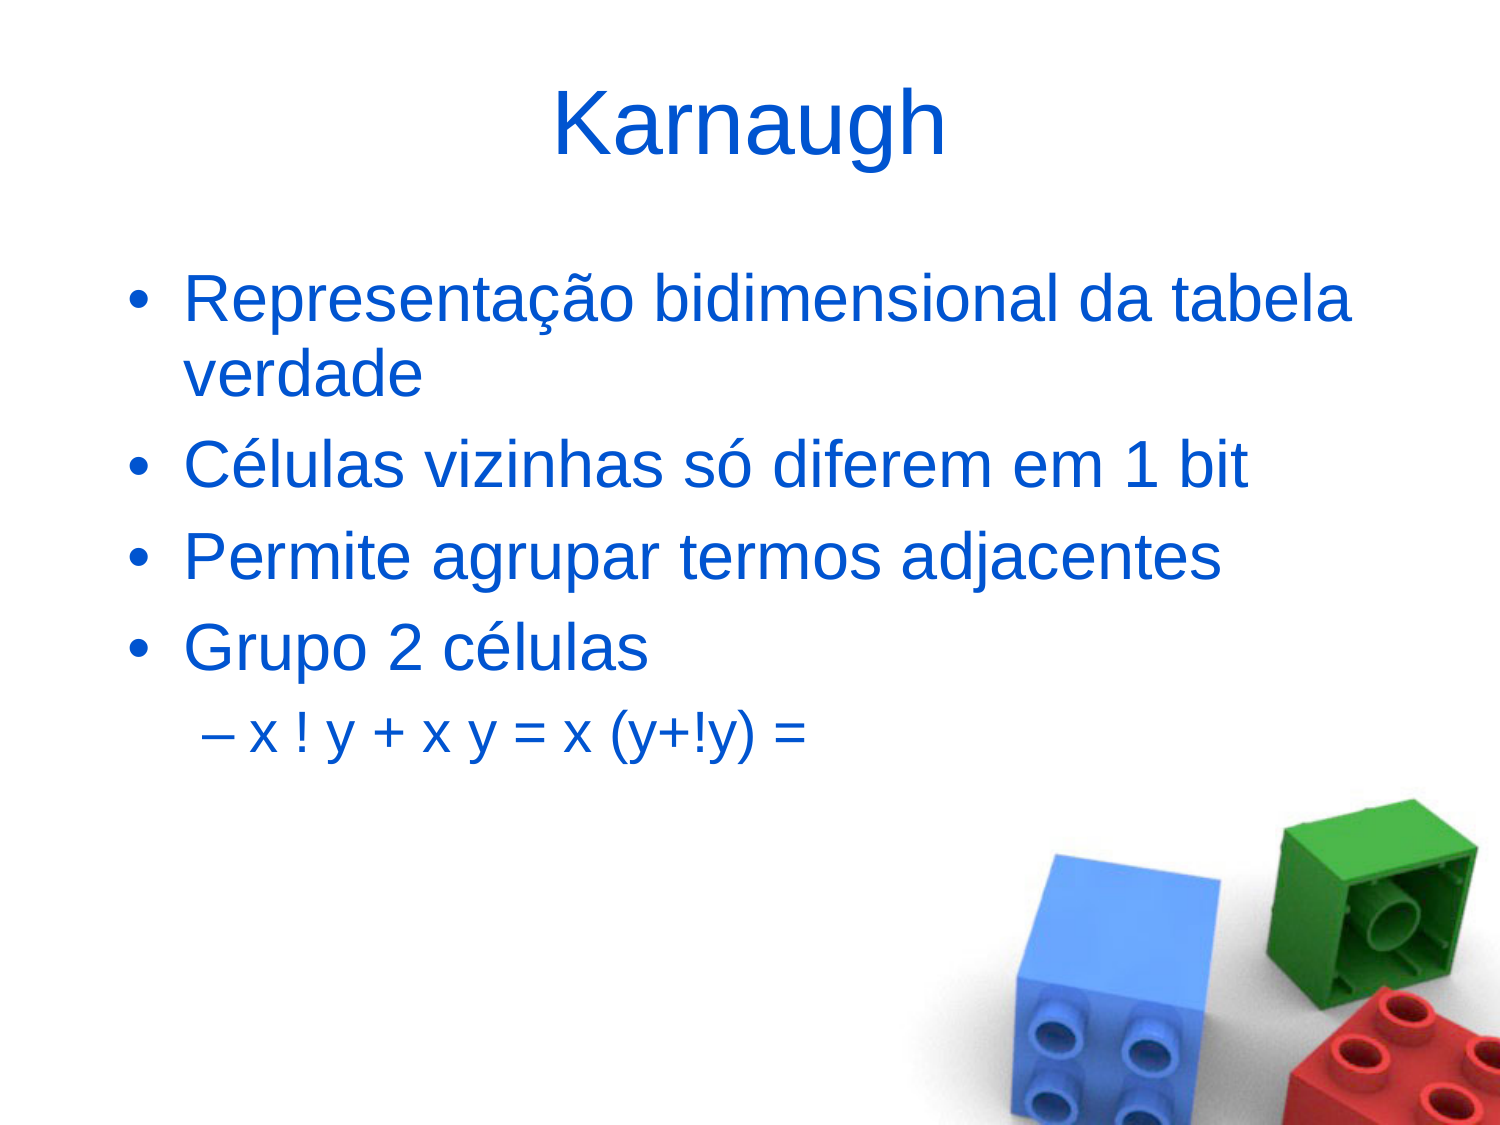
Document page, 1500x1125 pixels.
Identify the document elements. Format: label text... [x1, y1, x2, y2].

title Karnaugh [112, 4, 1388, 241]
list Representação bidimensional da tabela verdade Células vizinhas só diferem em 1 bit Permite agrupar termos adjacentes Grupo 2 células x ! y + x y = x (y+!y) = [112, 253, 1388, 1125]
picture [249, 187, 1500, 1125]
